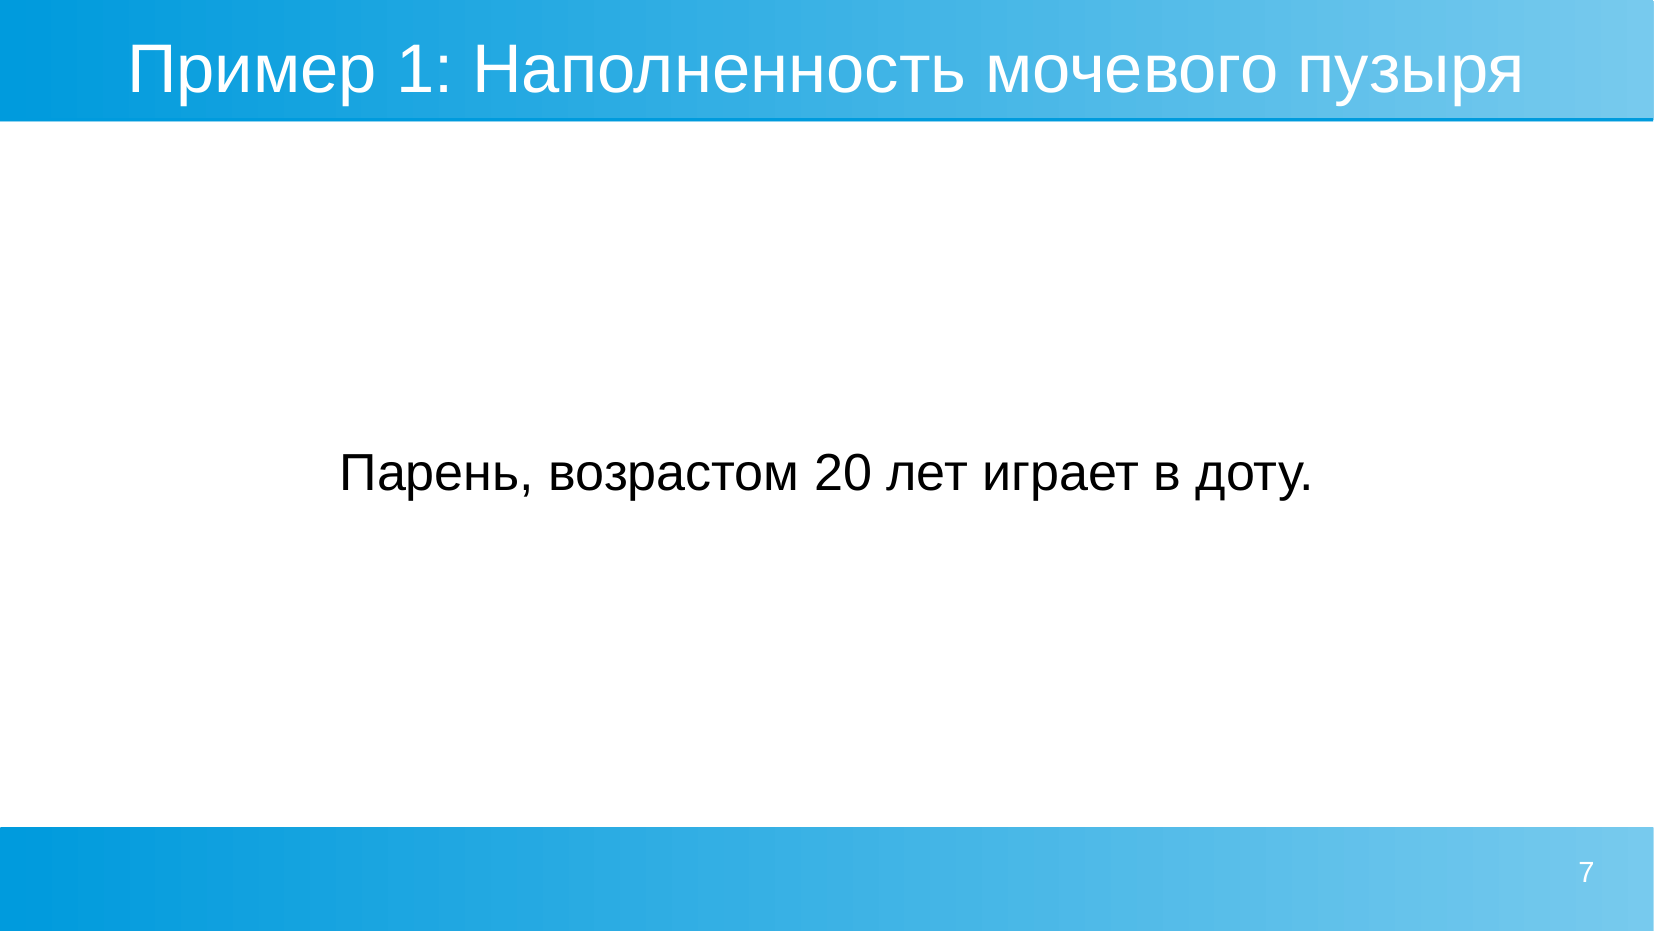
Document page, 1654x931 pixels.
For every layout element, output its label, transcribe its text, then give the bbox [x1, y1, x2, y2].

list Парень, возрастом 20 лет играет в доту. [59, 177, 1595, 768]
title Пример 1: Наполненность мочевого пузыря [59, 29, 1595, 108]
